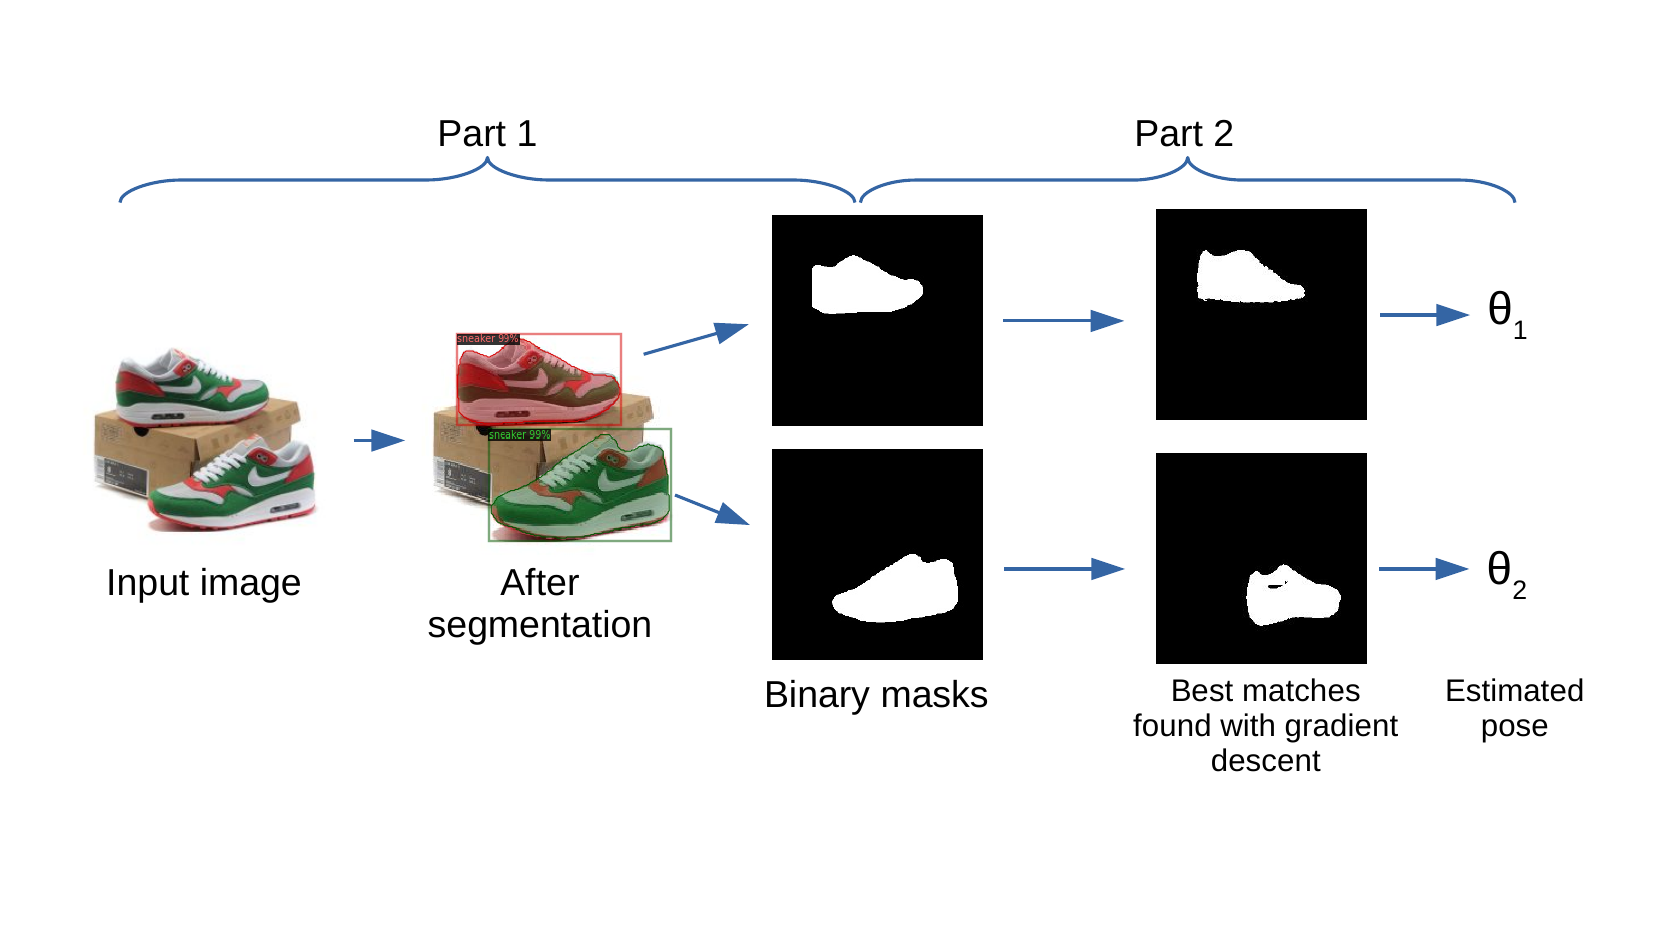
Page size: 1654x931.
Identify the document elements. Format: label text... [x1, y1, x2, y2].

text_box After segmentation [390, 553, 691, 653]
picture [408, 318, 697, 560]
picture [1156, 453, 1367, 664]
text_box Binary masks [726, 666, 1027, 765]
text_box θ2 [1471, 535, 1592, 613]
text_box Part 1 [360, 105, 616, 162]
picture [772, 449, 983, 661]
text_box Best matches found with gradient descent [1115, 666, 1416, 786]
picture [772, 215, 983, 427]
picture [1156, 209, 1367, 421]
picture [66, 294, 352, 580]
text_box Input image [76, 553, 332, 611]
text_box Estimated pose [1395, 666, 1636, 766]
text_box Part 2 [1056, 105, 1312, 162]
text_box θ1 [1472, 275, 1593, 353]
